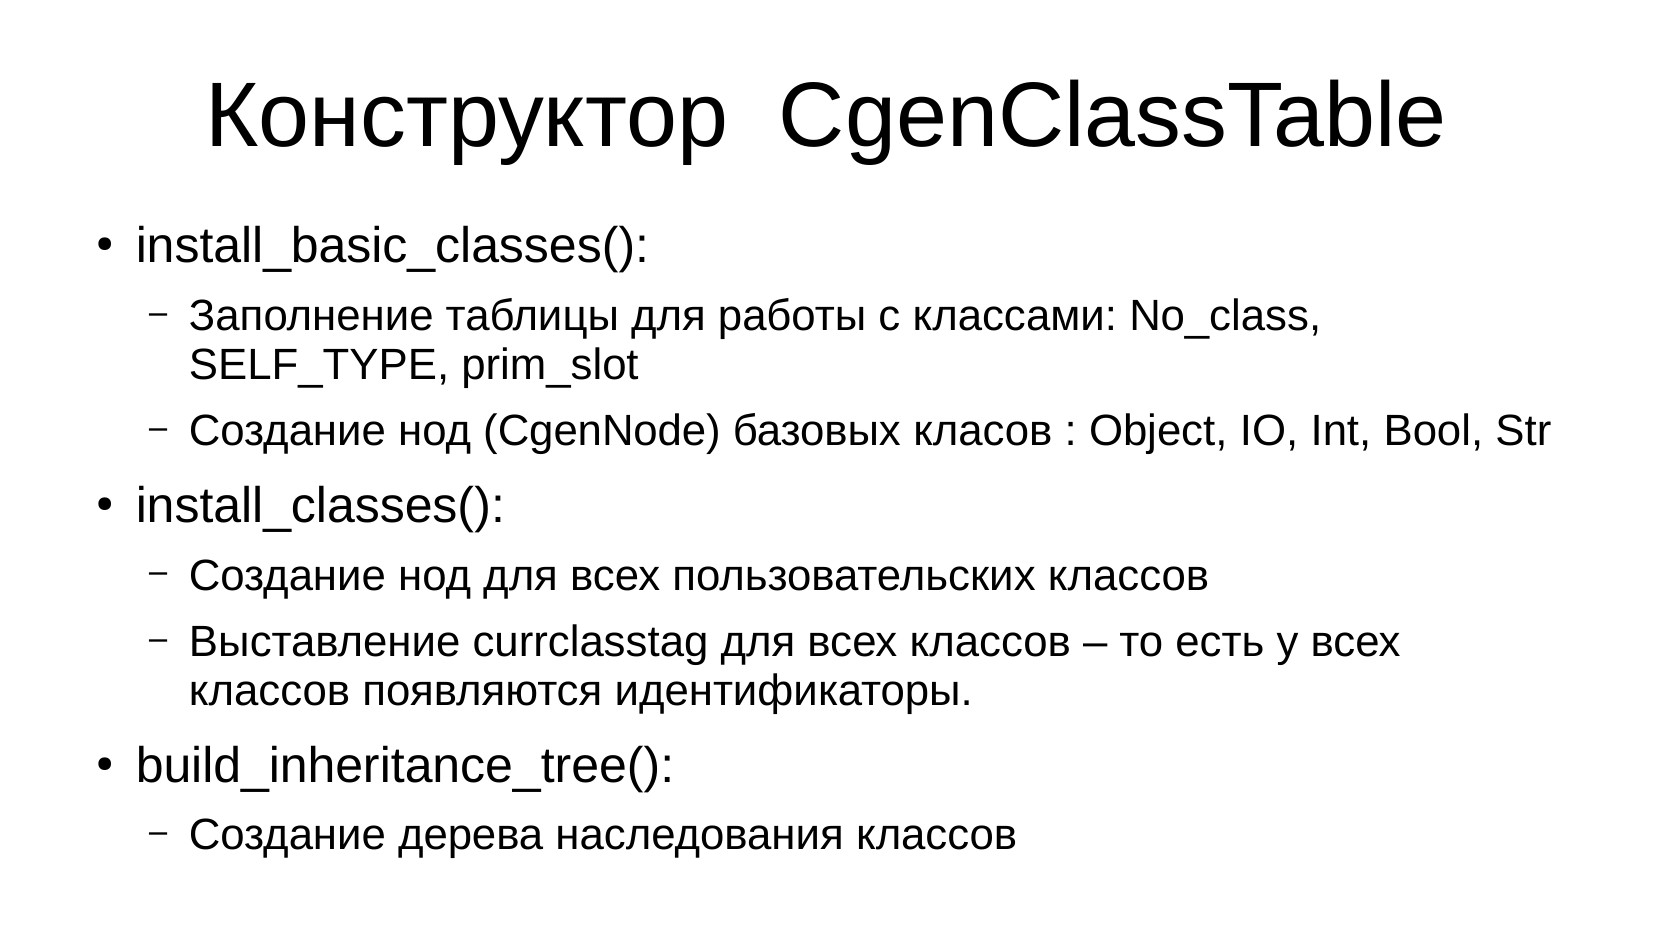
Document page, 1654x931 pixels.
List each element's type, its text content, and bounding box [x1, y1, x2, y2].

title Конструктор CgenClassTable [82, 37, 1571, 193]
list install_basic_classes(): Заполнение таблицы для работы с классами: No_class, SELF_TYPE, prim_slot Cоздание нод (CgenNode) базовых класов : Object, IO, Int, Bool, Str install_classes(): Создание нод для всех пользовательских классов Выставление currclasstag для всех классов – то есть у всех классов появляются идентификаторы. build_inheritance_tree(): Создание дерева наследования классов [82, 217, 1571, 901]
